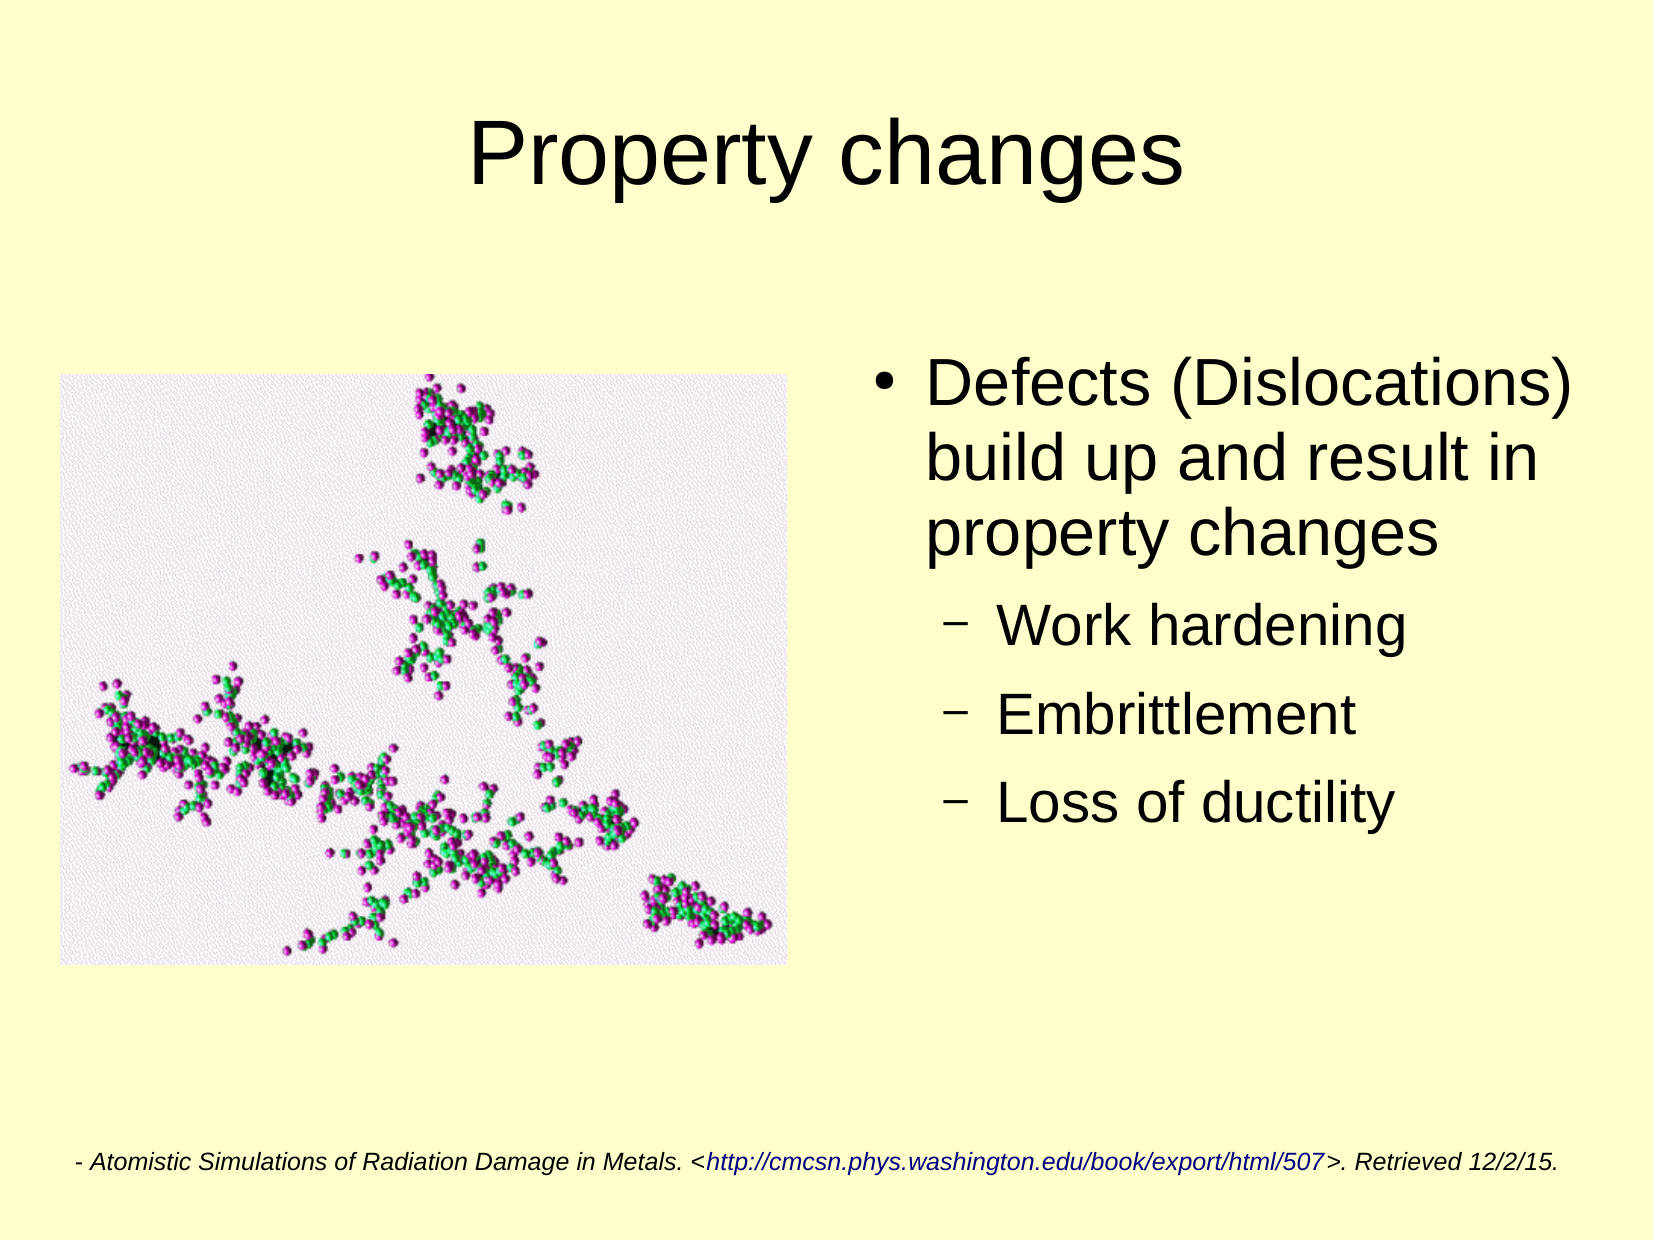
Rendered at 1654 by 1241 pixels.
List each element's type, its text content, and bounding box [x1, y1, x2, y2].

picture [60, 374, 787, 966]
text_box - Atomistic Simulations of Radiation Damage in Metals. <http://cmcsn.phys.washington.edu/book/export/html/507>. Retrieved 12/2/15. [60, 1140, 1575, 1190]
list Defects (Dislocations) build up and result in property changes Work hardening Embrittlement Loss of ductility [855, 345, 1582, 1065]
title Property changes [82, 49, 1571, 257]
